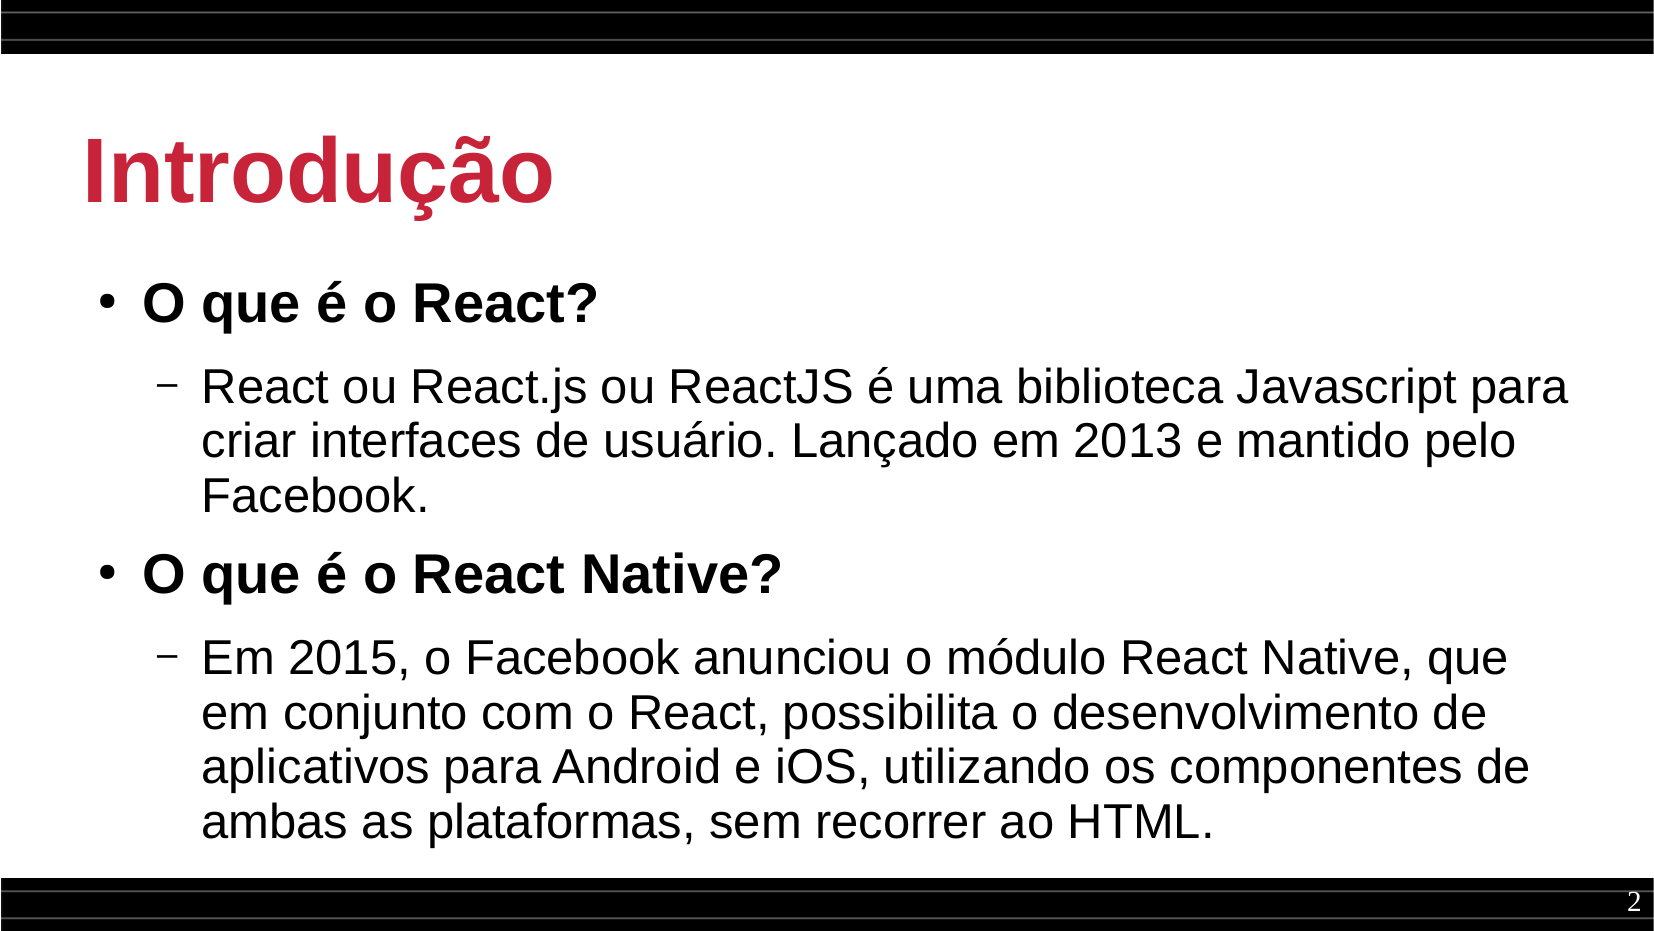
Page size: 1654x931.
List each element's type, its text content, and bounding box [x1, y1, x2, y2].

title Introdução [82, 92, 1571, 249]
picture [1, 878, 1654, 931]
list O que é o React? React ou React.js ou ReactJS é uma biblioteca Javascript para criar interfaces de usuário. Lançado em 2013 e mantido pelo Facebook. O que é o React Native? Em 2015, o Facebook anunciou o módulo React Native, que em conjunto com o React, possibilita o desenvolvimento de aplicativos para Android e iOS, utilizando os componentes de ambas as plataformas, sem recorrer ao HTML. [82, 271, 1571, 851]
picture [1, 0, 1654, 54]
